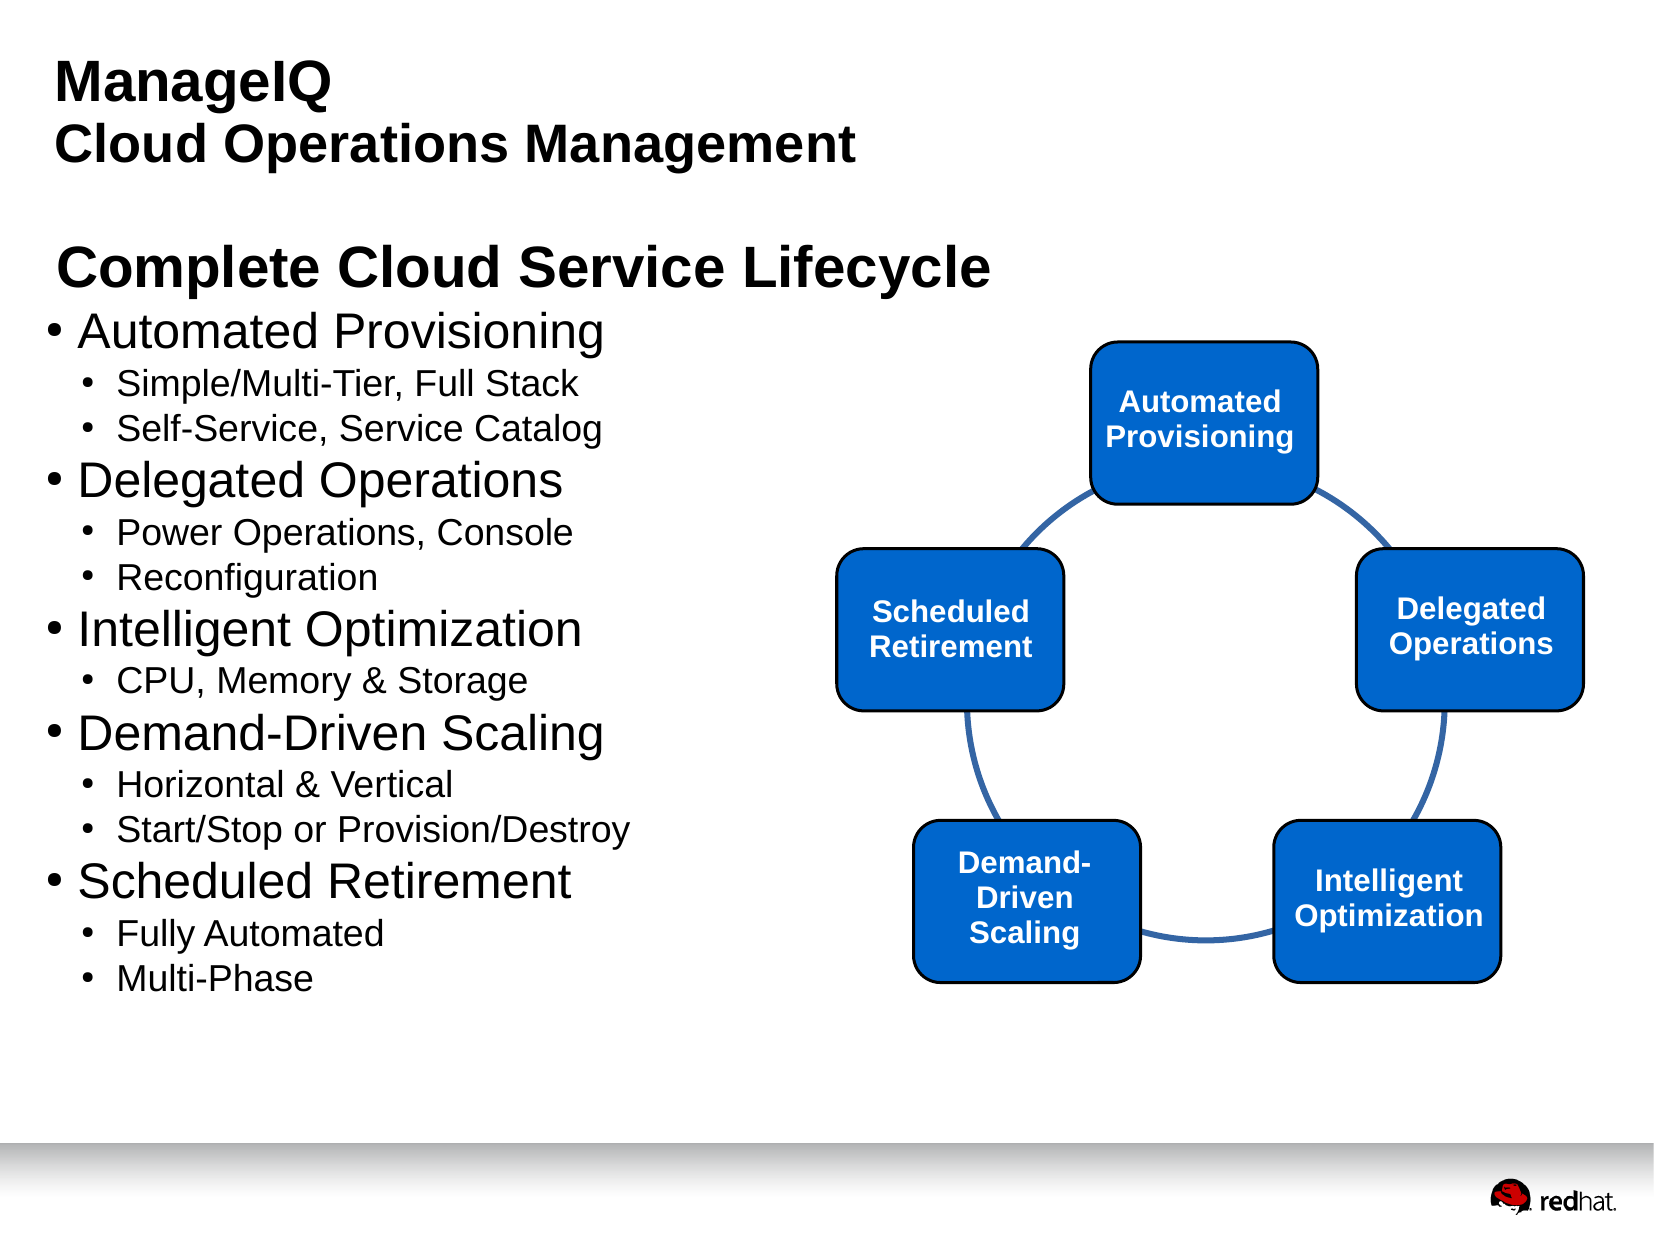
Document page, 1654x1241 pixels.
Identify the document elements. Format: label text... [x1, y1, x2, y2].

text_box [1356, 548, 1584, 711]
text_box Intelligent Optimization [1279, 855, 1499, 940]
text_box Delegated Operations [1374, 584, 1570, 669]
picture [0, 1143, 1654, 1241]
text_box [913, 820, 1141, 983]
text_box [1273, 820, 1501, 983]
text_box [1090, 341, 1318, 505]
text_box ManageIQ Cloud Operations Management [54, 45, 1640, 176]
text_box Automated Provisioning [1090, 377, 1310, 462]
text_box Scheduled Retirement [854, 587, 1048, 672]
text_box Complete Cloud Service Lifecycle [41, 227, 1008, 307]
list Automated Provisioning Simple/Multi-Tier, Full Stack Self-Service, Service Catalog Delegated Operations Power Operations, Console Reconfiguration Intelligent Optimization CPU, Memory & Storage Demand-Driven Scaling Horizontal & Vertical Start/Stop or Provision/Destroy Scheduled Retirement Fully Automated Multi-Phase [45, 307, 758, 1013]
text_box Demand- Driven Scaling [943, 837, 1107, 957]
text_box [836, 548, 1064, 711]
